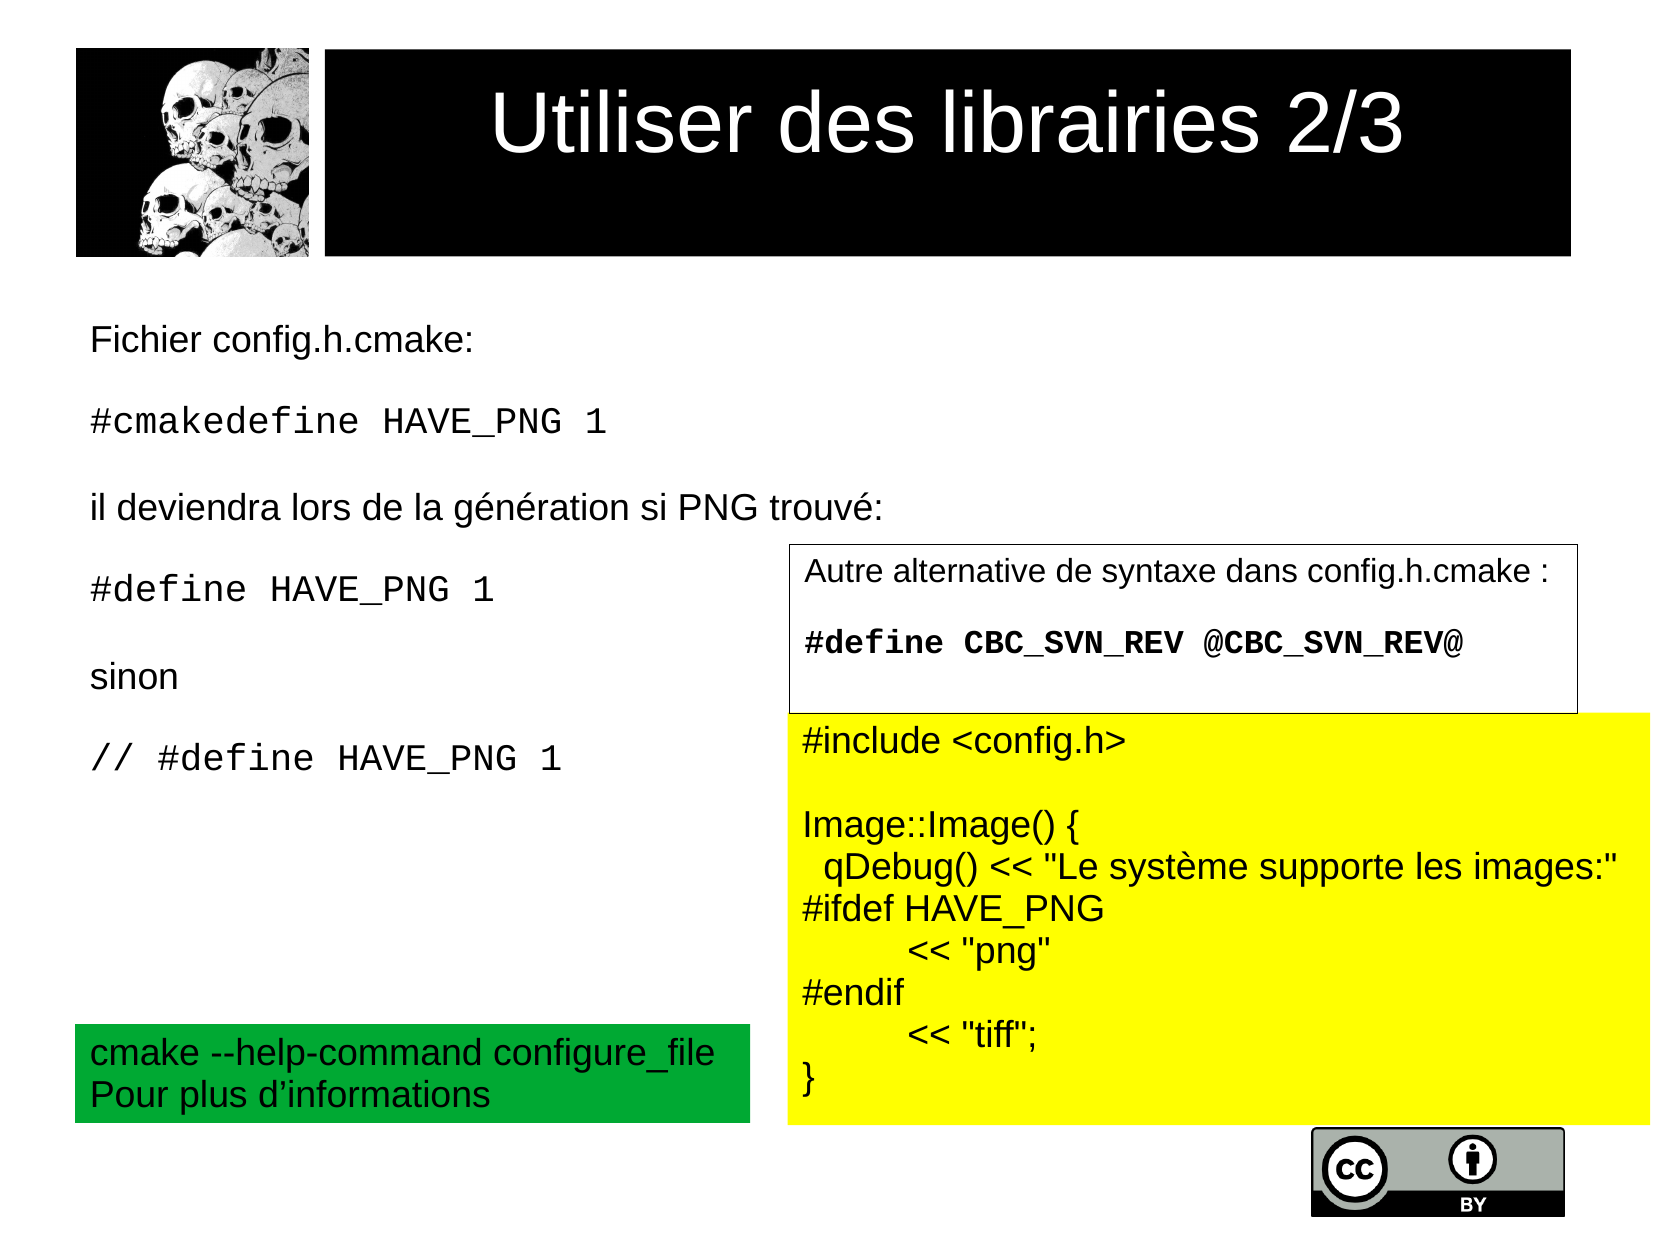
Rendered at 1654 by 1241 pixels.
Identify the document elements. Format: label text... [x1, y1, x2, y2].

text_box #include <config.h> Image::Image() { qDebug() << "Le système supporte les images:" #ifdef HAVE_PNG << "png" #endif << "tiff"; } [787, 712, 1651, 1126]
text_box Fichier config.h.cmake: #cmakedefine HAVE_PNG 1 il deviendra lors de la génération si PNG trouvé: #define HAVE_PNG 1 sinon // #define HAVE_PNG 1 [75, 310, 901, 790]
text_box Autre alternative de syntaxe dans config.h.cmake : #define CBC_SVN_REV @CBC_SVN_REV@ [789, 544, 1578, 714]
picture [76, 48, 309, 257]
title Utiliser des librairies 2/3 Compilation conditionnelle (Step 5) [324, 49, 1571, 257]
text_box cmake --help-command configure_file Pour plus d’informations [75, 1024, 751, 1123]
picture [1311, 1127, 1565, 1217]
